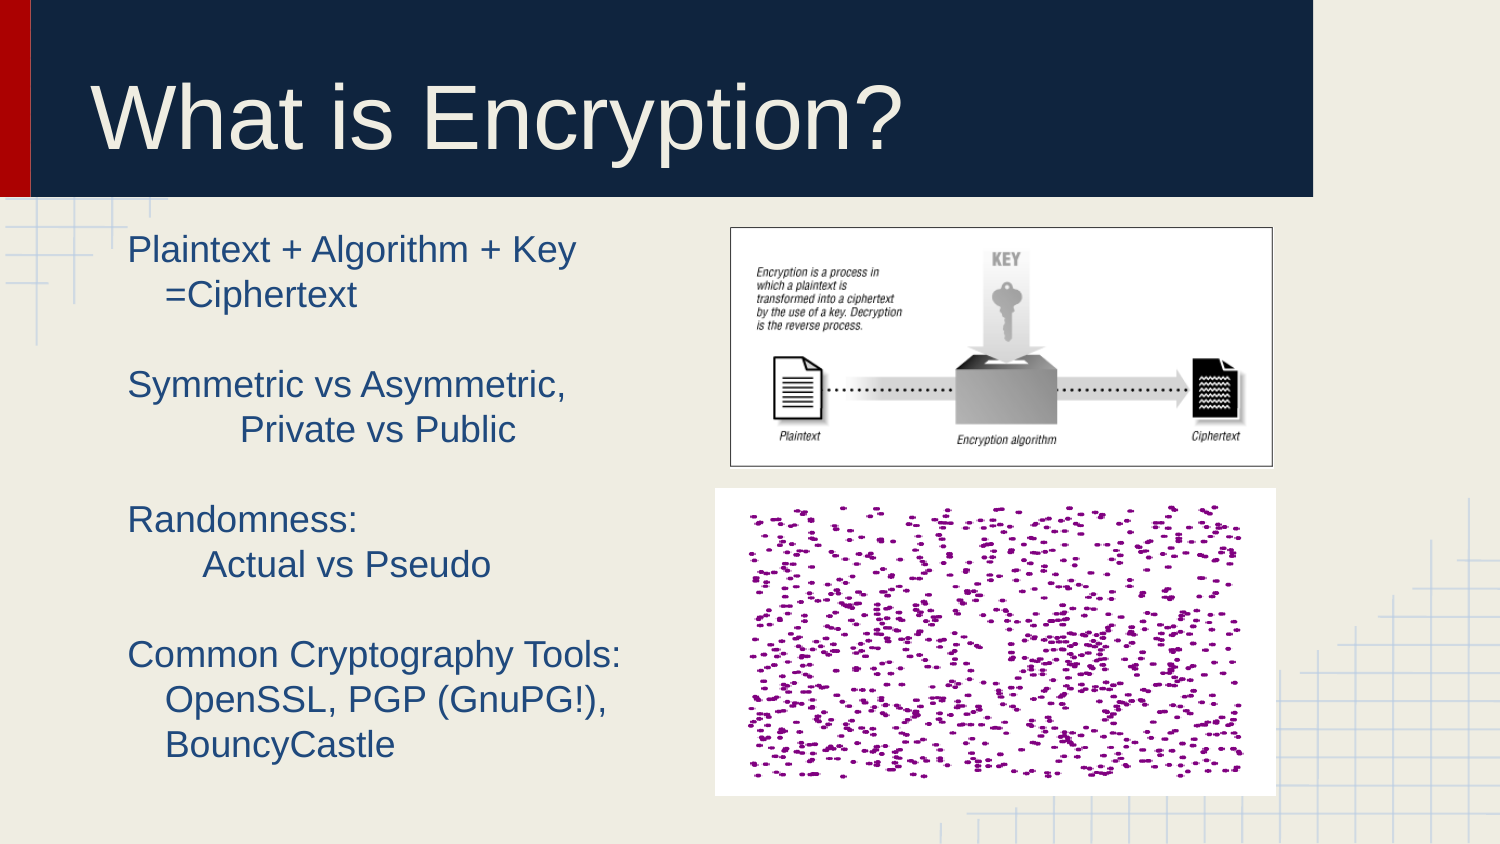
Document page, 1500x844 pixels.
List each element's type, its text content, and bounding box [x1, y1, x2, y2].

list Plaintext + Algorithm + Key =Ciphertext Symmetric vs Asymmetric, Private vs Public Randomness: Actual vs Pseudo Common Cryptography Tools: OpenSSL, PGP (GnuPG!), BouncyCastle [74, 209, 738, 806]
picture [730, 227, 1274, 469]
picture [715, 488, 1276, 796]
title What is Encryption? [75, 16, 1276, 183]
